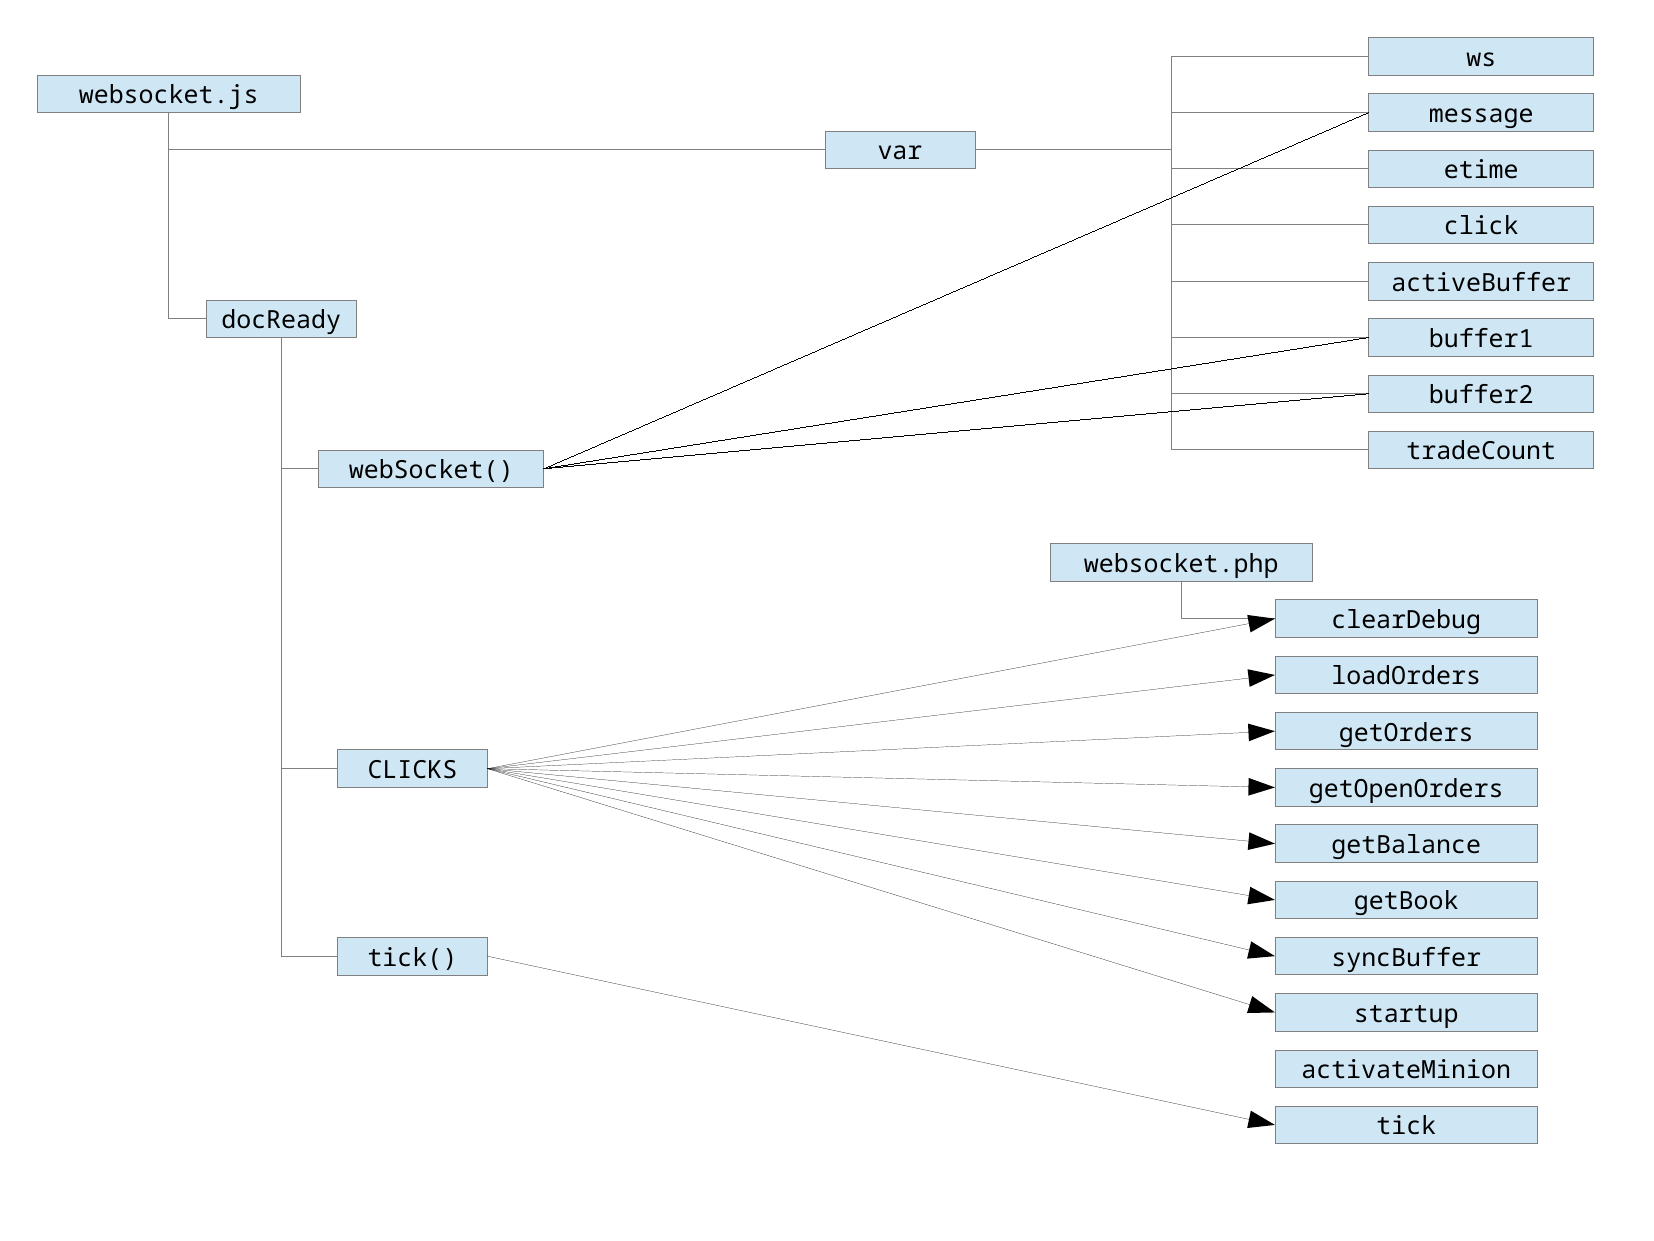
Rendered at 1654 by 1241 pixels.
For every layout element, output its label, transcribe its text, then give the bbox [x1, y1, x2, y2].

text_box tradeCount [1368, 431, 1594, 469]
text_box ws [1368, 37, 1594, 76]
text_box tick [1275, 1106, 1538, 1144]
text_box getOrders [1275, 712, 1538, 750]
text_box getBook [1275, 881, 1538, 919]
text_box syncBuffer [1275, 937, 1538, 975]
text_box webSocket() [318, 450, 544, 488]
text_box websocket.php [1050, 543, 1313, 582]
text_box buffer2 [1368, 375, 1594, 413]
text_box startup [1275, 993, 1538, 1032]
text_box activeBuffer [1368, 262, 1594, 301]
text_box getBalance [1275, 824, 1538, 863]
text_box CLICKS [337, 749, 488, 788]
text_box docReady [206, 300, 357, 338]
text_box message [1368, 93, 1594, 132]
text_box buffer1 [1368, 318, 1594, 357]
text_box etime [1368, 150, 1594, 188]
text_box var [825, 131, 976, 169]
text_box getOpenOrders [1275, 768, 1538, 807]
text_box click [1368, 206, 1594, 244]
text_box loadOrders [1275, 656, 1538, 694]
text_box activateMinion [1275, 1050, 1538, 1088]
text_box websocket.js [37, 75, 301, 113]
text_box tick() [337, 937, 488, 976]
text_box clearDebug [1275, 599, 1538, 638]
